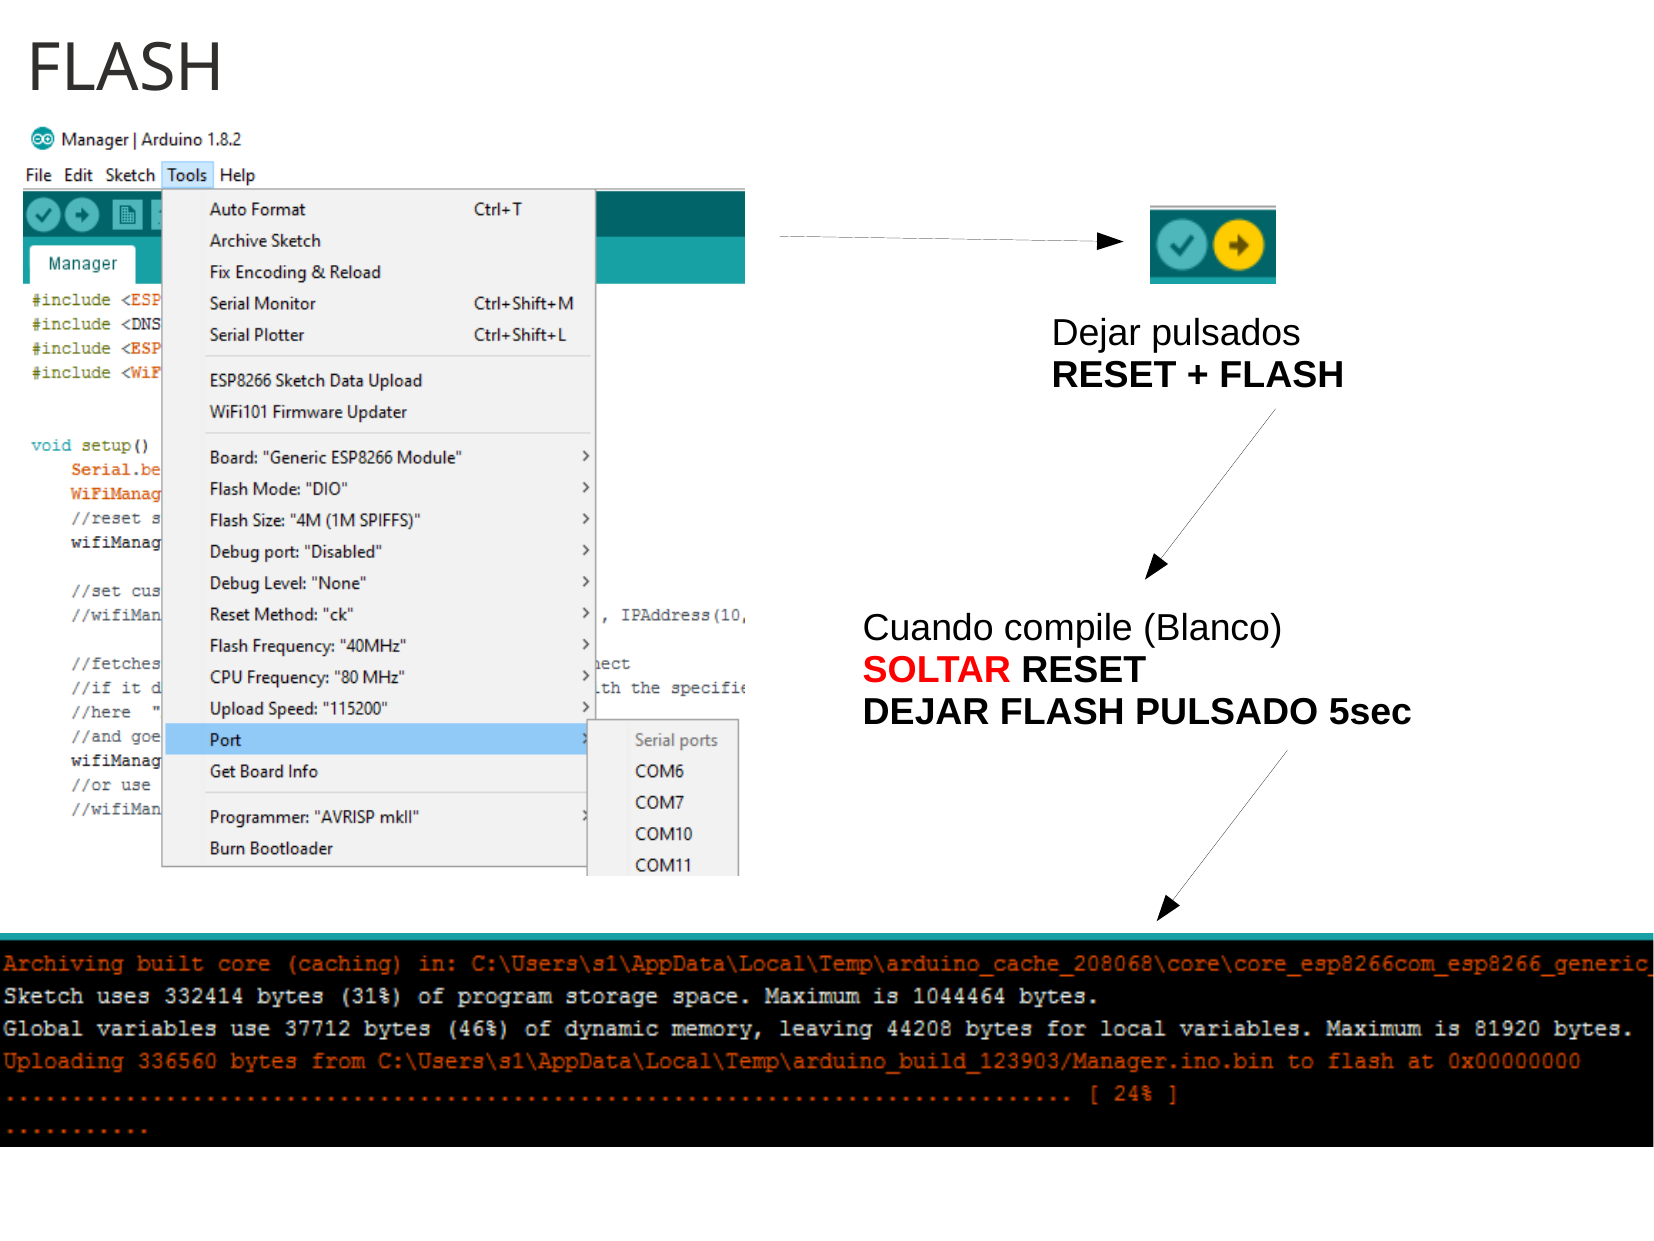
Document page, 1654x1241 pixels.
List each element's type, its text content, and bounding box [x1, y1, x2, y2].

picture [1150, 204, 1276, 284]
picture [23, 120, 745, 876]
text_box Dejar pulsados RESET + FLASH [1036, 303, 1371, 403]
picture [0, 933, 1654, 1147]
text_box Cuando compile (Blanco) SOLTAR RESET DEJAR FLASH PULSADO 5sec [847, 598, 1438, 740]
text_box FLASH [11, 11, 308, 121]
